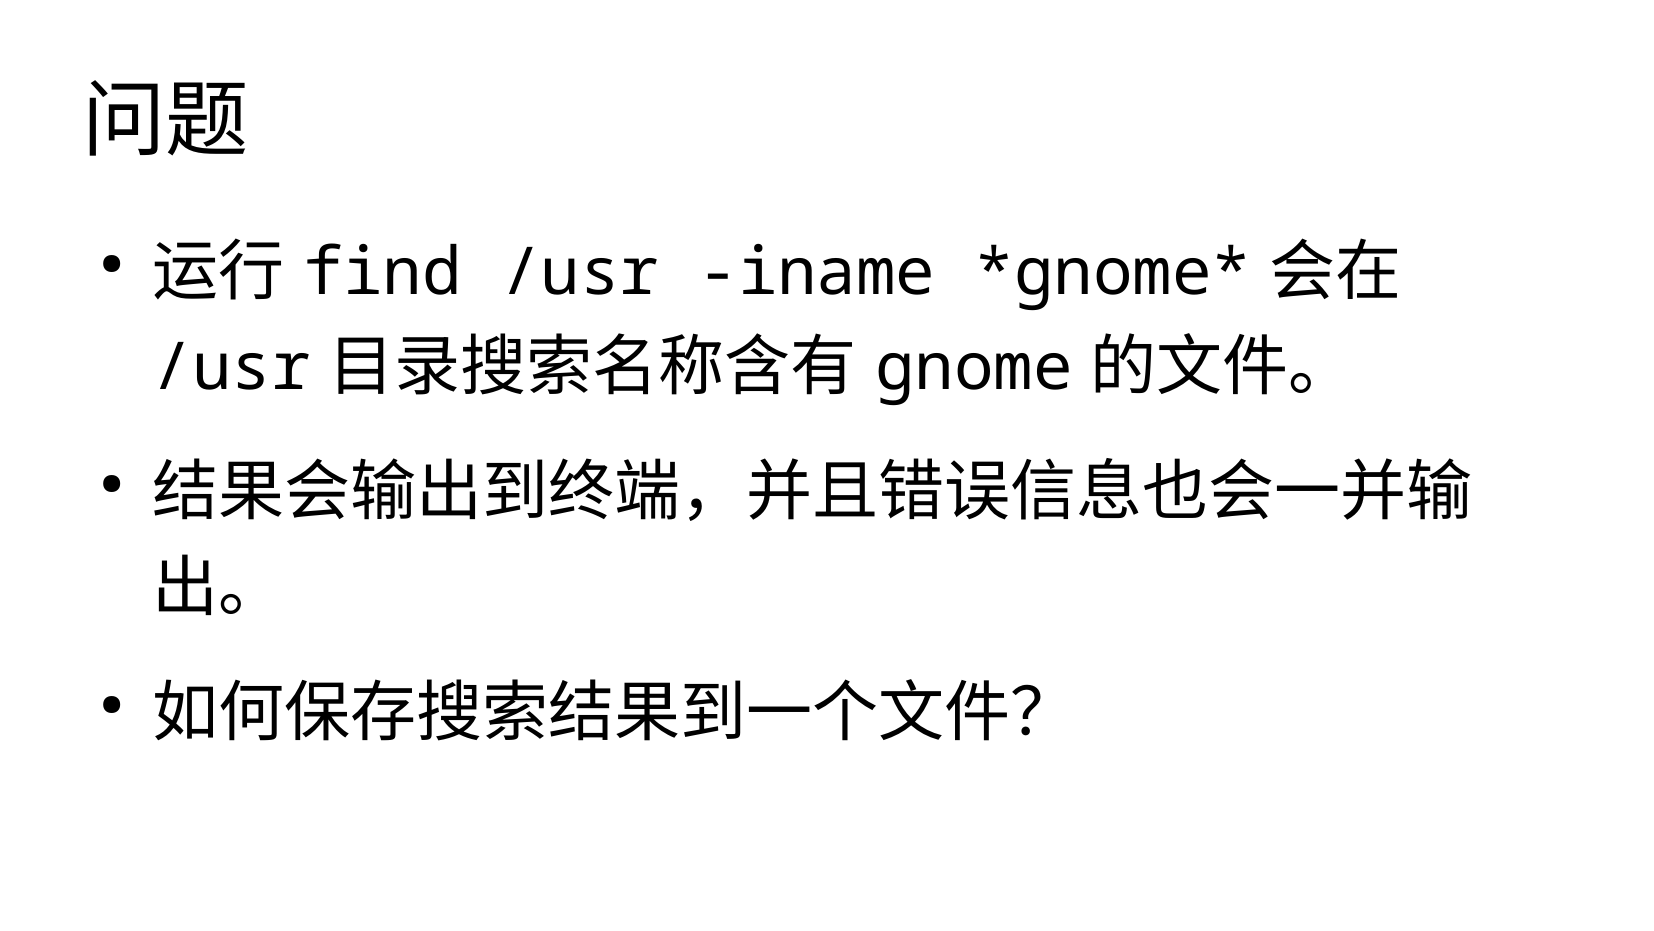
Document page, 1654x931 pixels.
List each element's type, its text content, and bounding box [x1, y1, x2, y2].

title 问题 [82, 37, 1571, 189]
list 运行find /usr -iname *gnome*会在 /usr目录搜索名称含有gnome的文件。 结果会输出到终端，并且错误信息也会一并输出。 如何保存搜索结果到一个文件？ [82, 217, 1571, 758]
